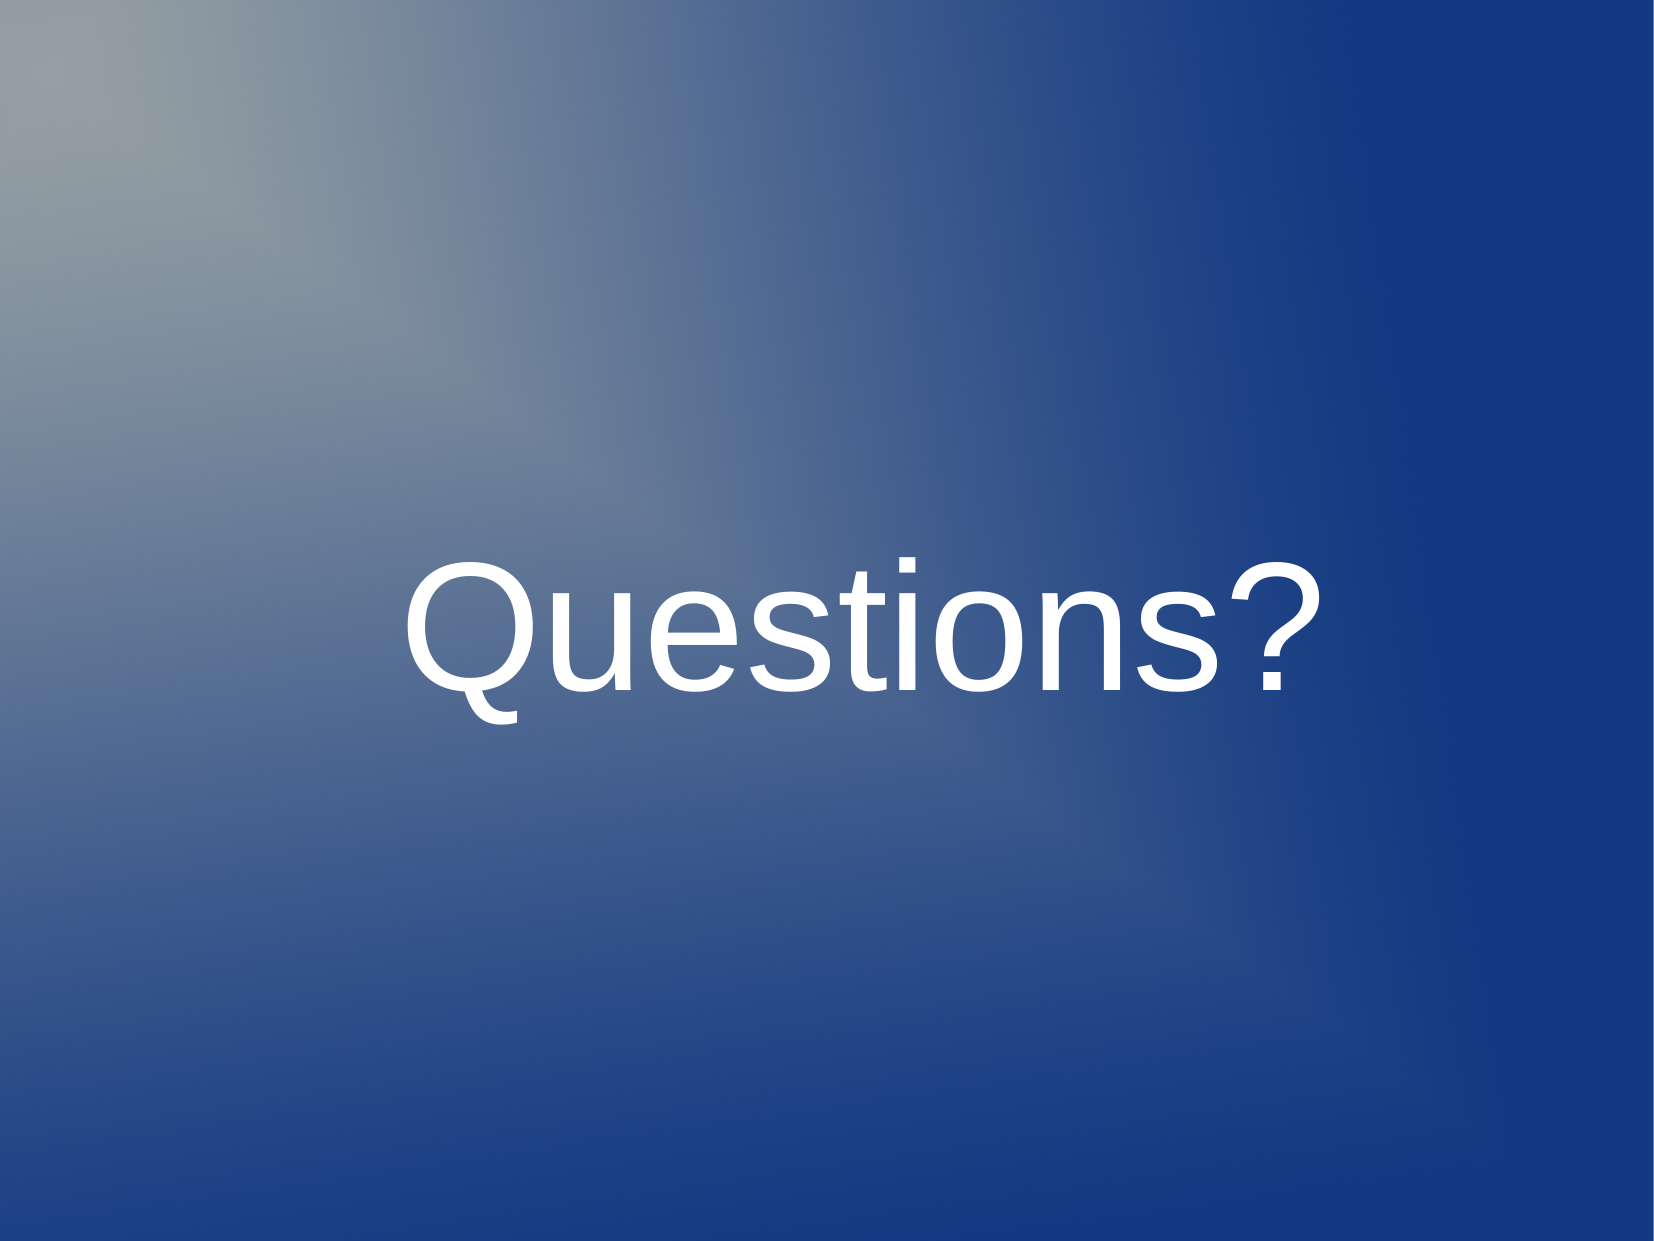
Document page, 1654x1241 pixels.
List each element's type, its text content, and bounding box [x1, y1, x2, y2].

list Questions? [82, 290, 1571, 1094]
picture [0, 0, 1654, 1241]
